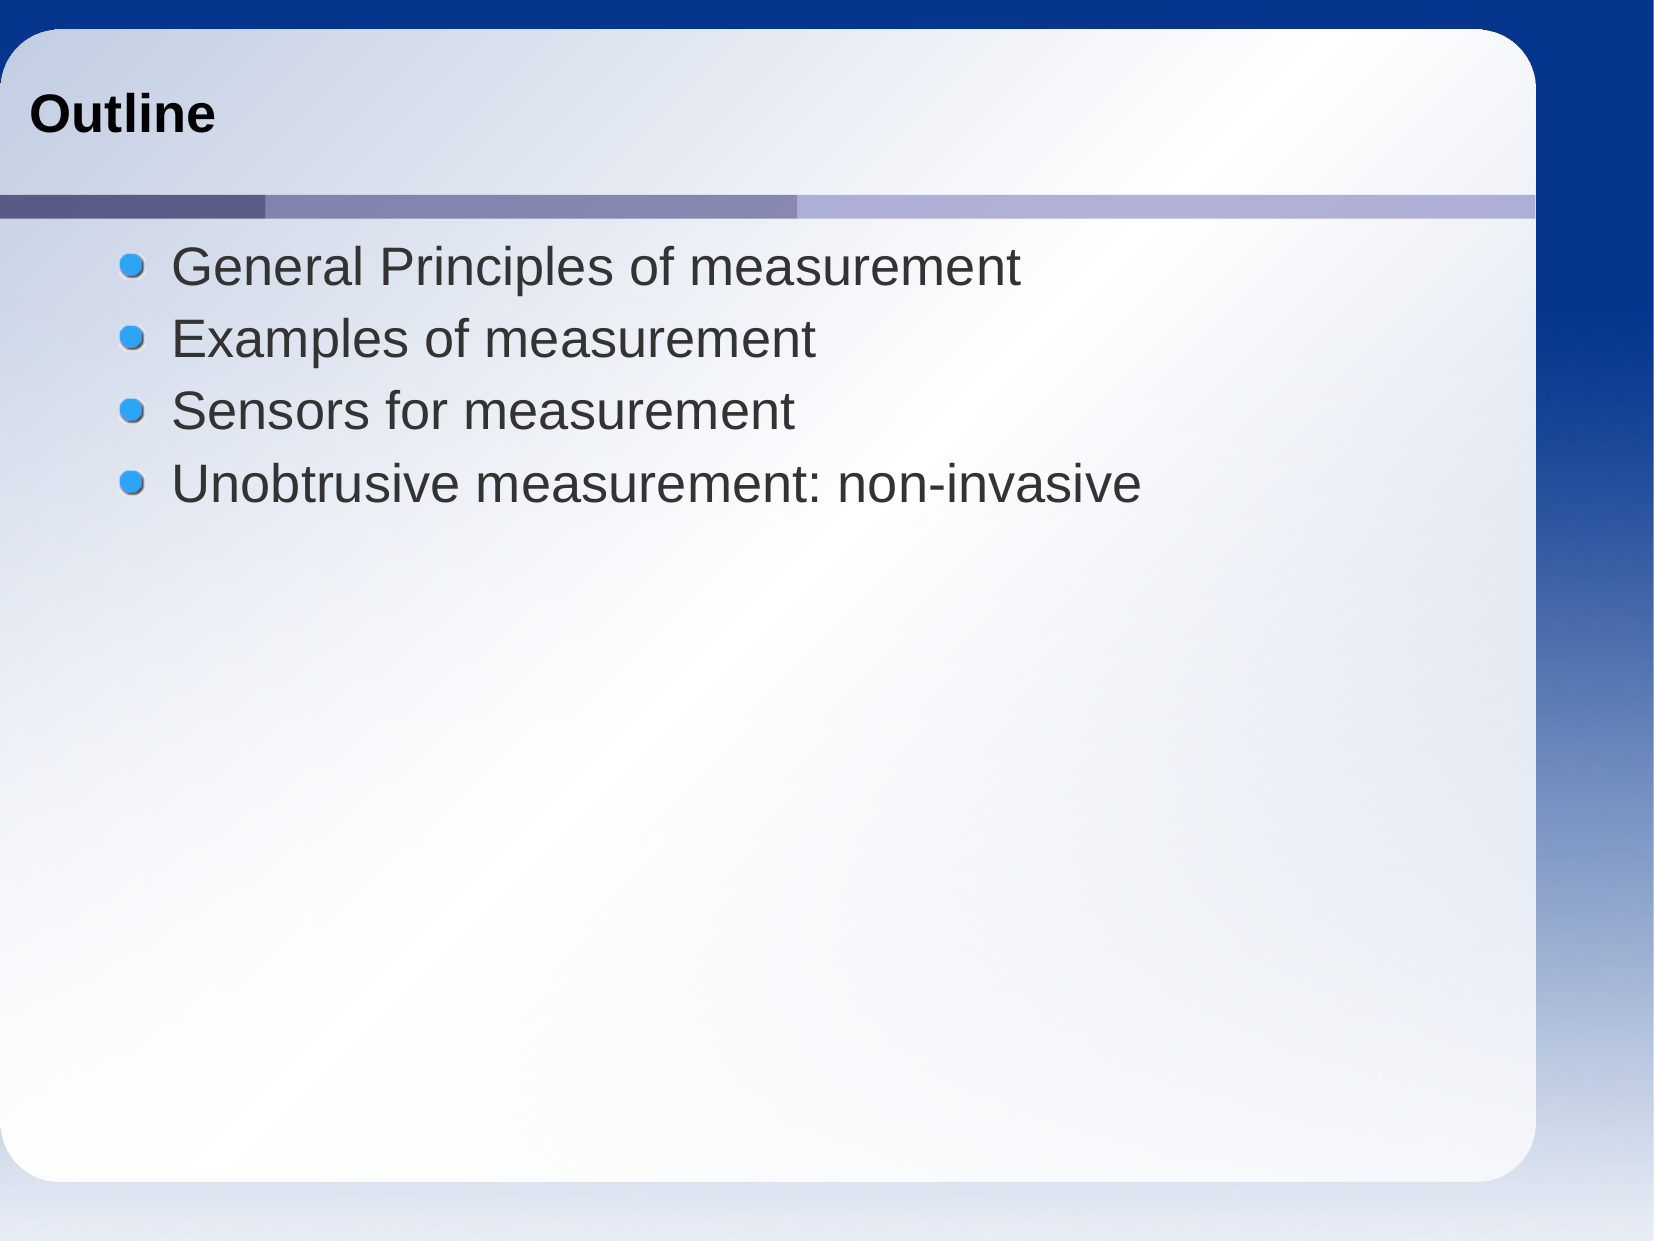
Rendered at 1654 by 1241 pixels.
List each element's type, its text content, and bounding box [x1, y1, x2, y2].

title Outline [29, 49, 1506, 178]
picture [0, 0, 1654, 1241]
list General Principles of measurement Examples of measurement Sensors for measurement Unobtrusive measurement: non-invasive [29, 236, 1506, 1152]
